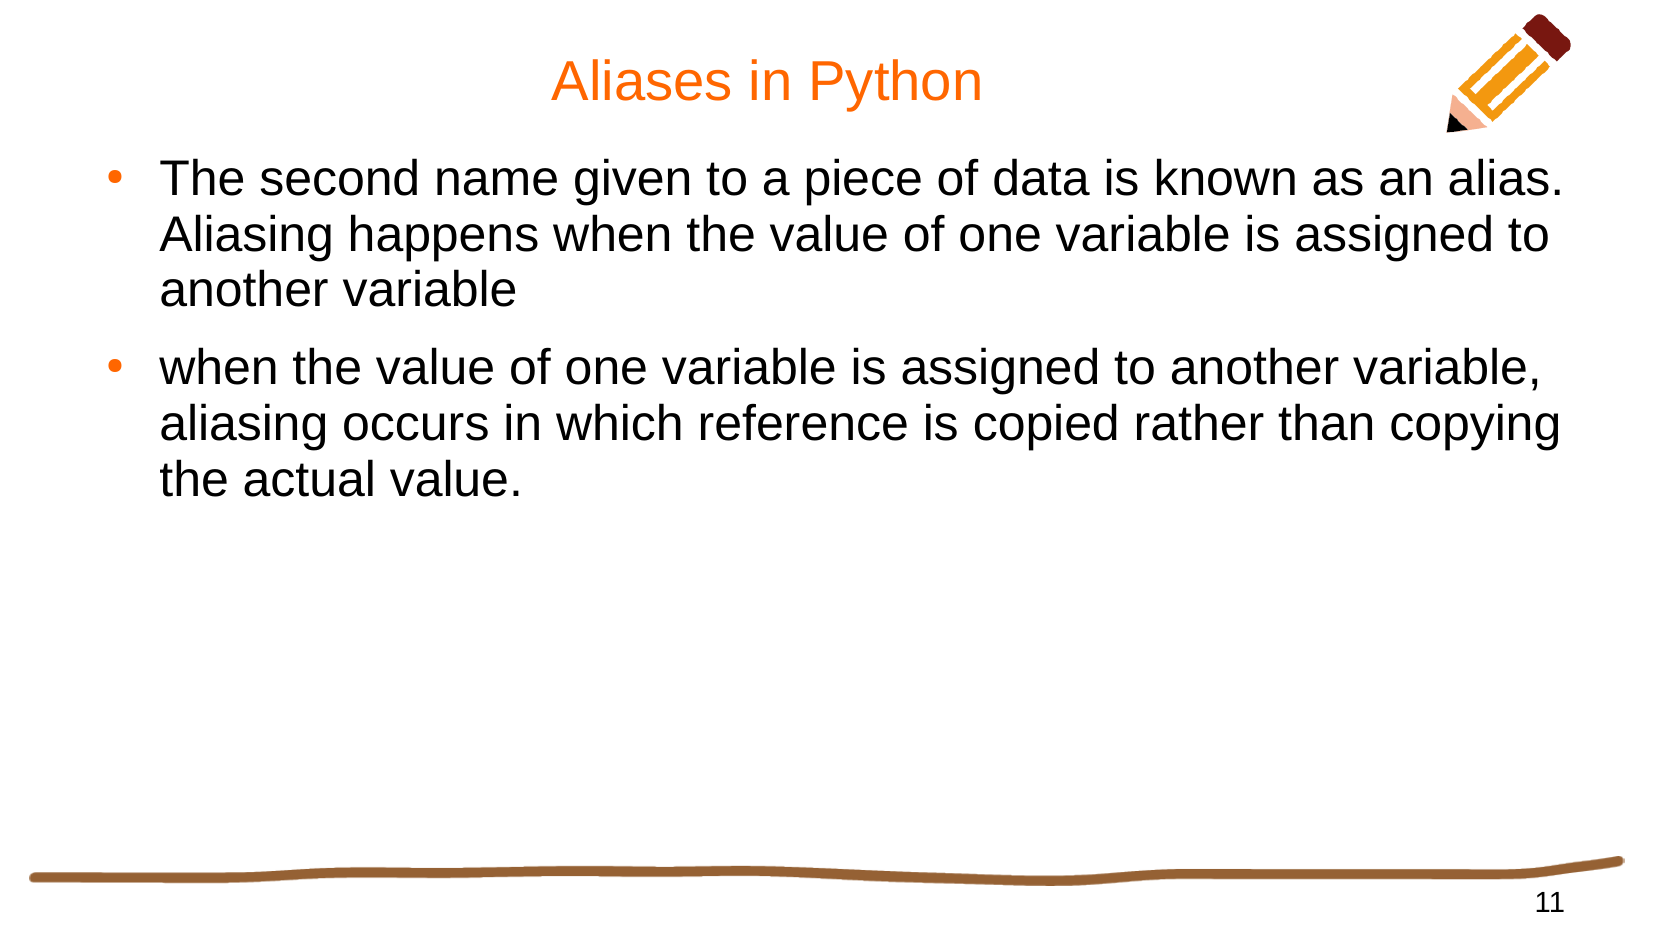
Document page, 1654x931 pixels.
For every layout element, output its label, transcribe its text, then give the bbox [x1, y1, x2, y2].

list The second name given to a piece of data is known as an alias. Aliasing happens when the value of one variable is assigned to another variable when the value of one variable is assigned to another variable, aliasing occurs in which reference is copied rather than copying the actual value. [88, 150, 1576, 857]
picture [29, 856, 1625, 886]
title Aliases in Python [88, 29, 1447, 133]
picture [1446, 14, 1571, 133]
